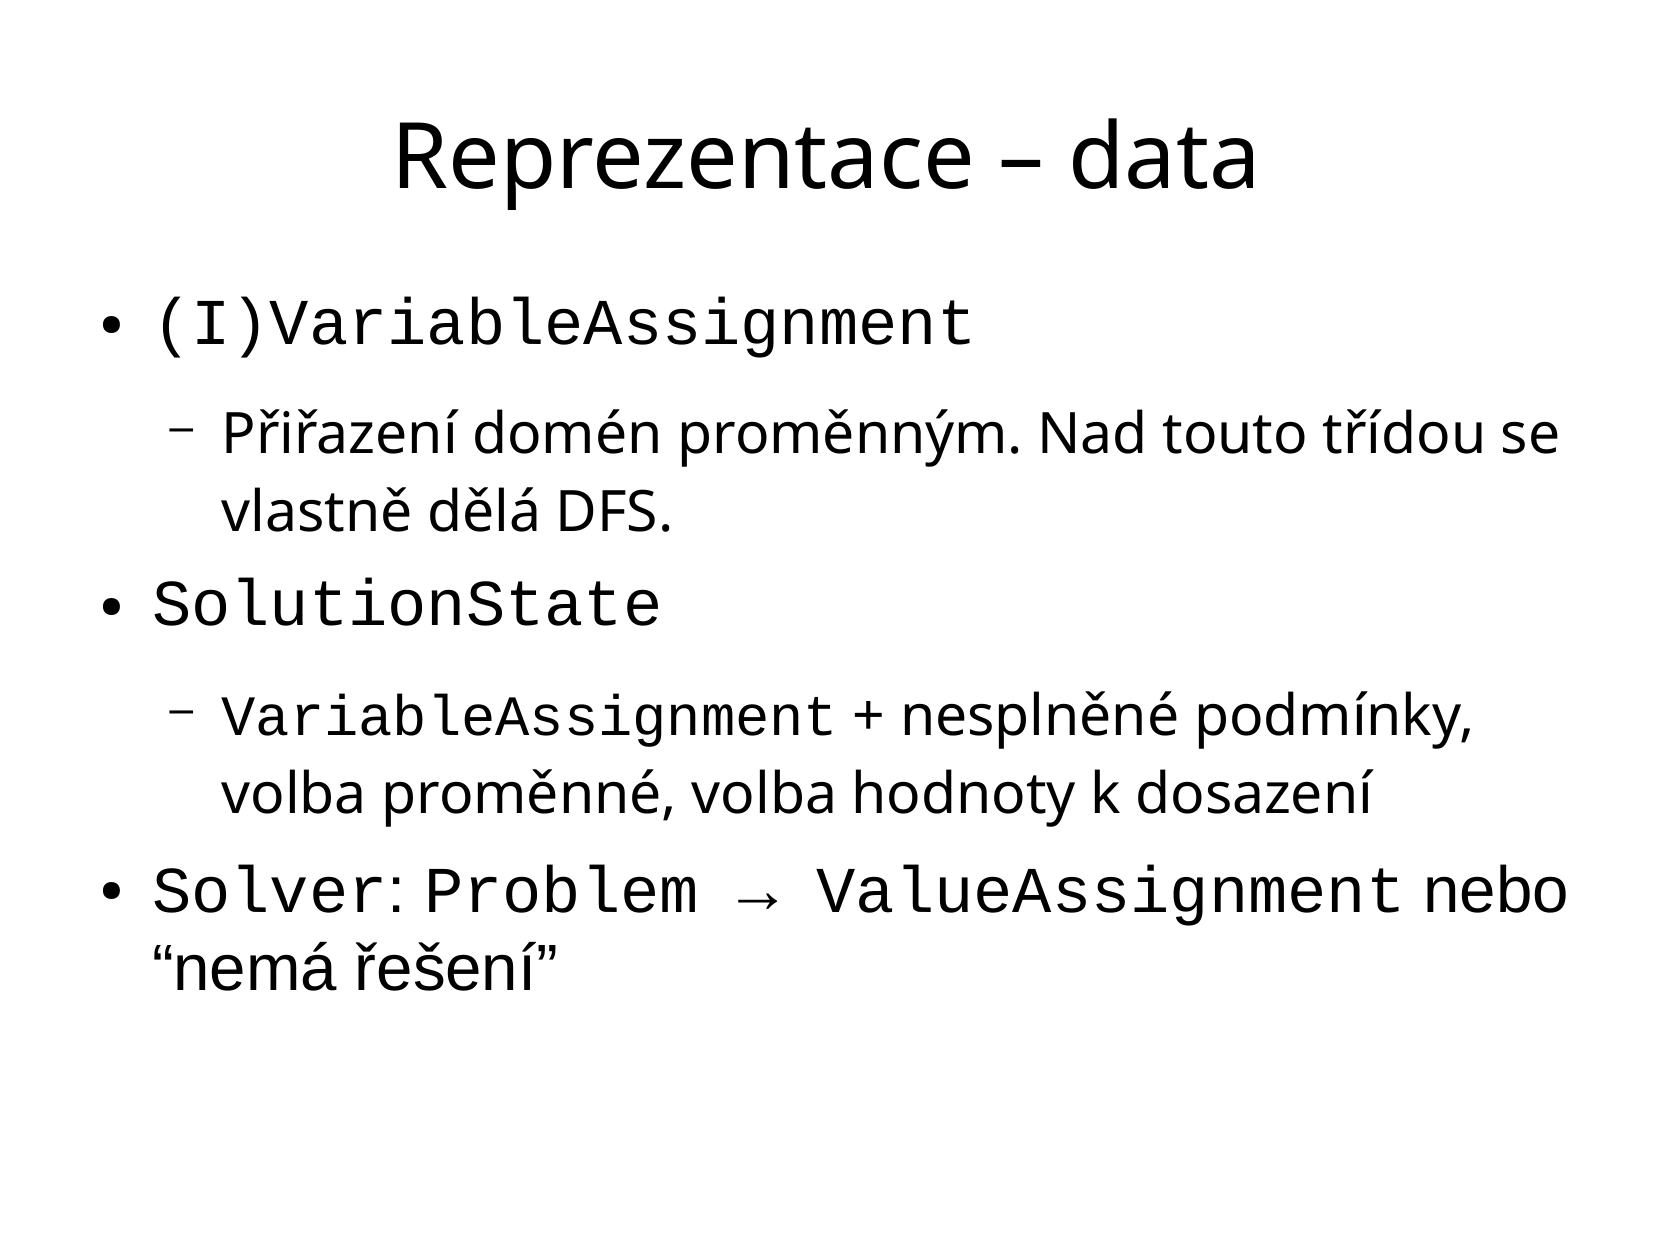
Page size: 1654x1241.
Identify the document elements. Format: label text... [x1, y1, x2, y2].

list (I)VariableAssignment Přiřazení domén proměnným. Nad touto třídou se vlastně dělá DFS. SolutionState VariableAssignment + nesplněné podmínky, volba proměnné, volba hodnoty k dosazení Solver: Problem → ValueAssignment nebo “nemá řešení” [82, 290, 1571, 1010]
title Reprezentace – data [82, 49, 1571, 257]
